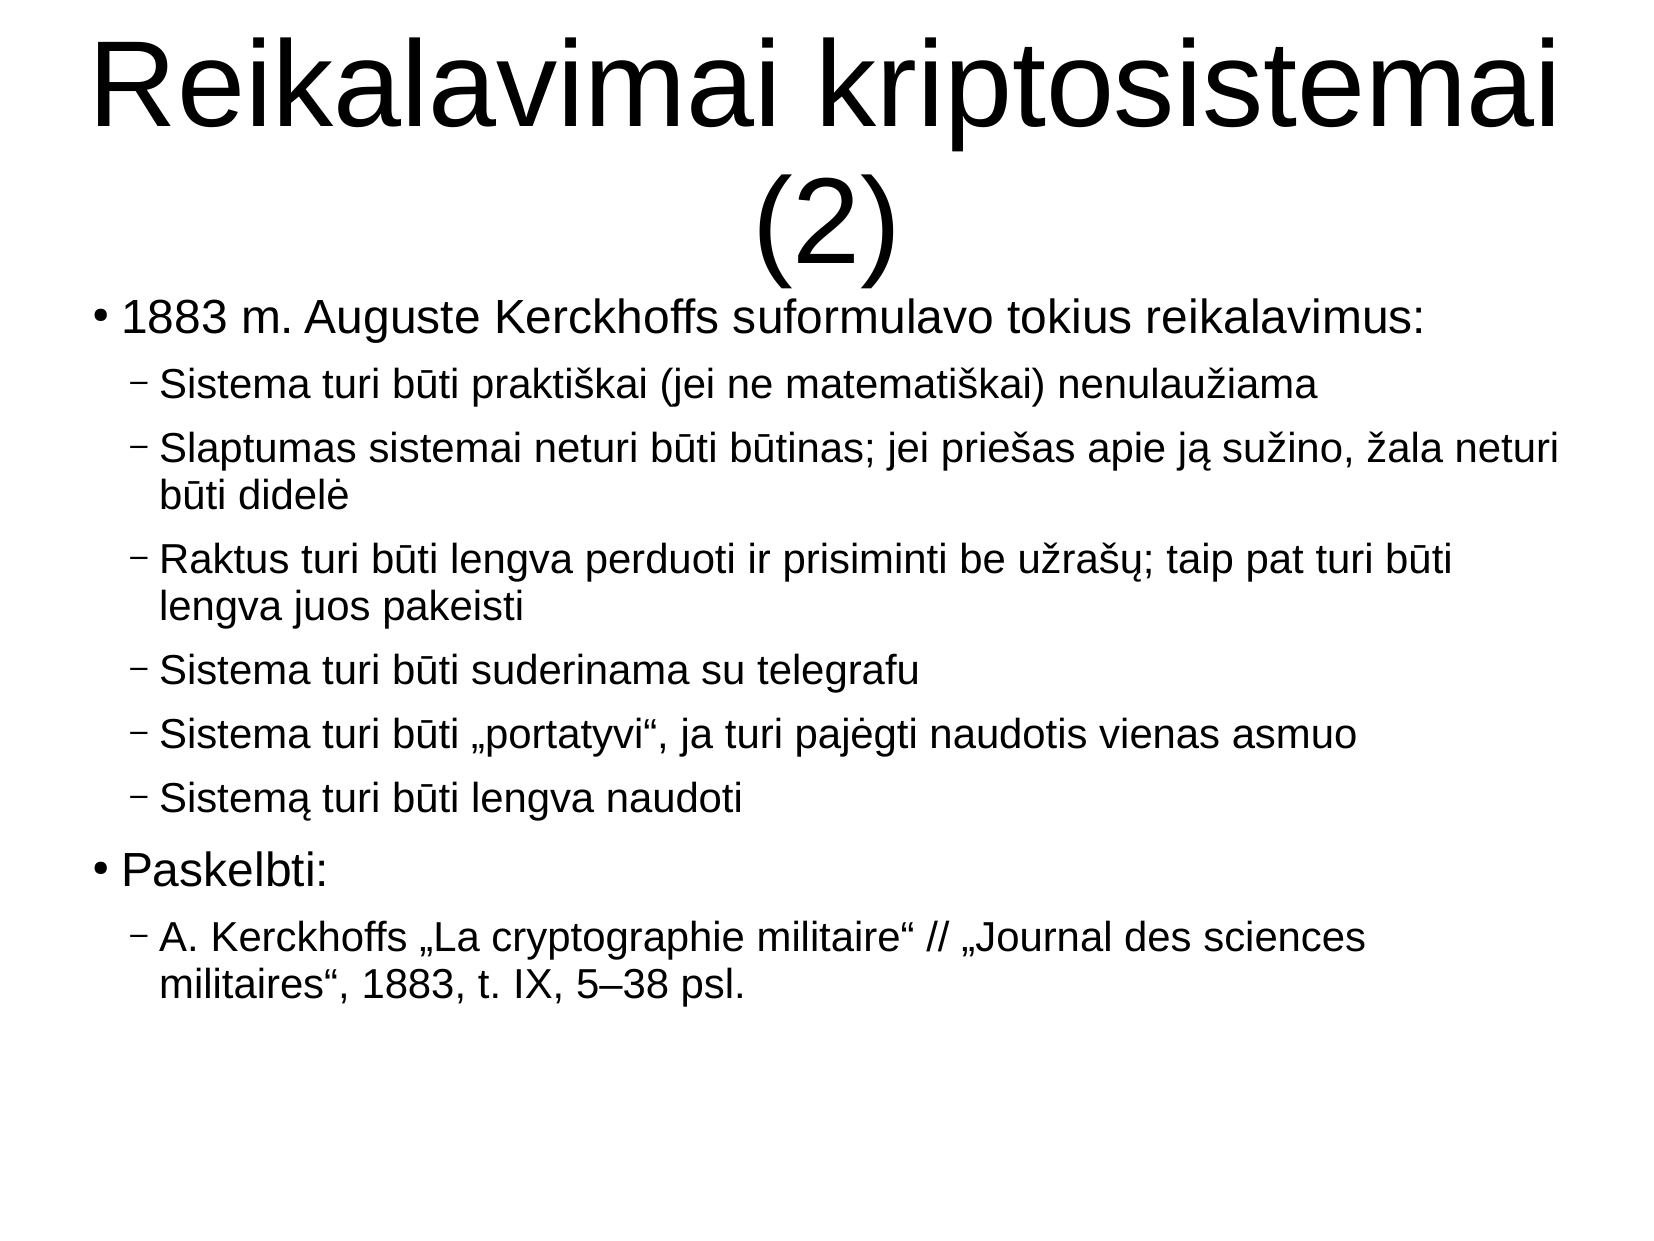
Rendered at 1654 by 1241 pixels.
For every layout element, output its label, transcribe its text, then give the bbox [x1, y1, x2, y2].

list 1883 m. Auguste Kerckhoffs suformulavo tokius reikalavimus: Sistema turi būti praktiškai (jei ne matematiškai) nenulaužiama Slaptumas sistemai neturi būti būtinas; jei priešas apie ją sužino, žala neturi būti didelė Raktus turi būti lengva perduoti ir prisiminti be užrašų; taip pat turi būti lengva juos pakeisti Sistema turi būti suderinama su telegrafu Sistema turi būti „portatyvi“, ja turi pajėgti naudotis vienas asmuo Sistemą turi būti lengva naudoti Paskelbti: A. Kerckhoffs „La cryptographie militaire“ // „Journal des sciences militaires“, 1883, t. IX, 5–38 psl. [82, 290, 1571, 1010]
title Reikalavimai kriptosistemai (2) [82, 16, 1571, 290]
